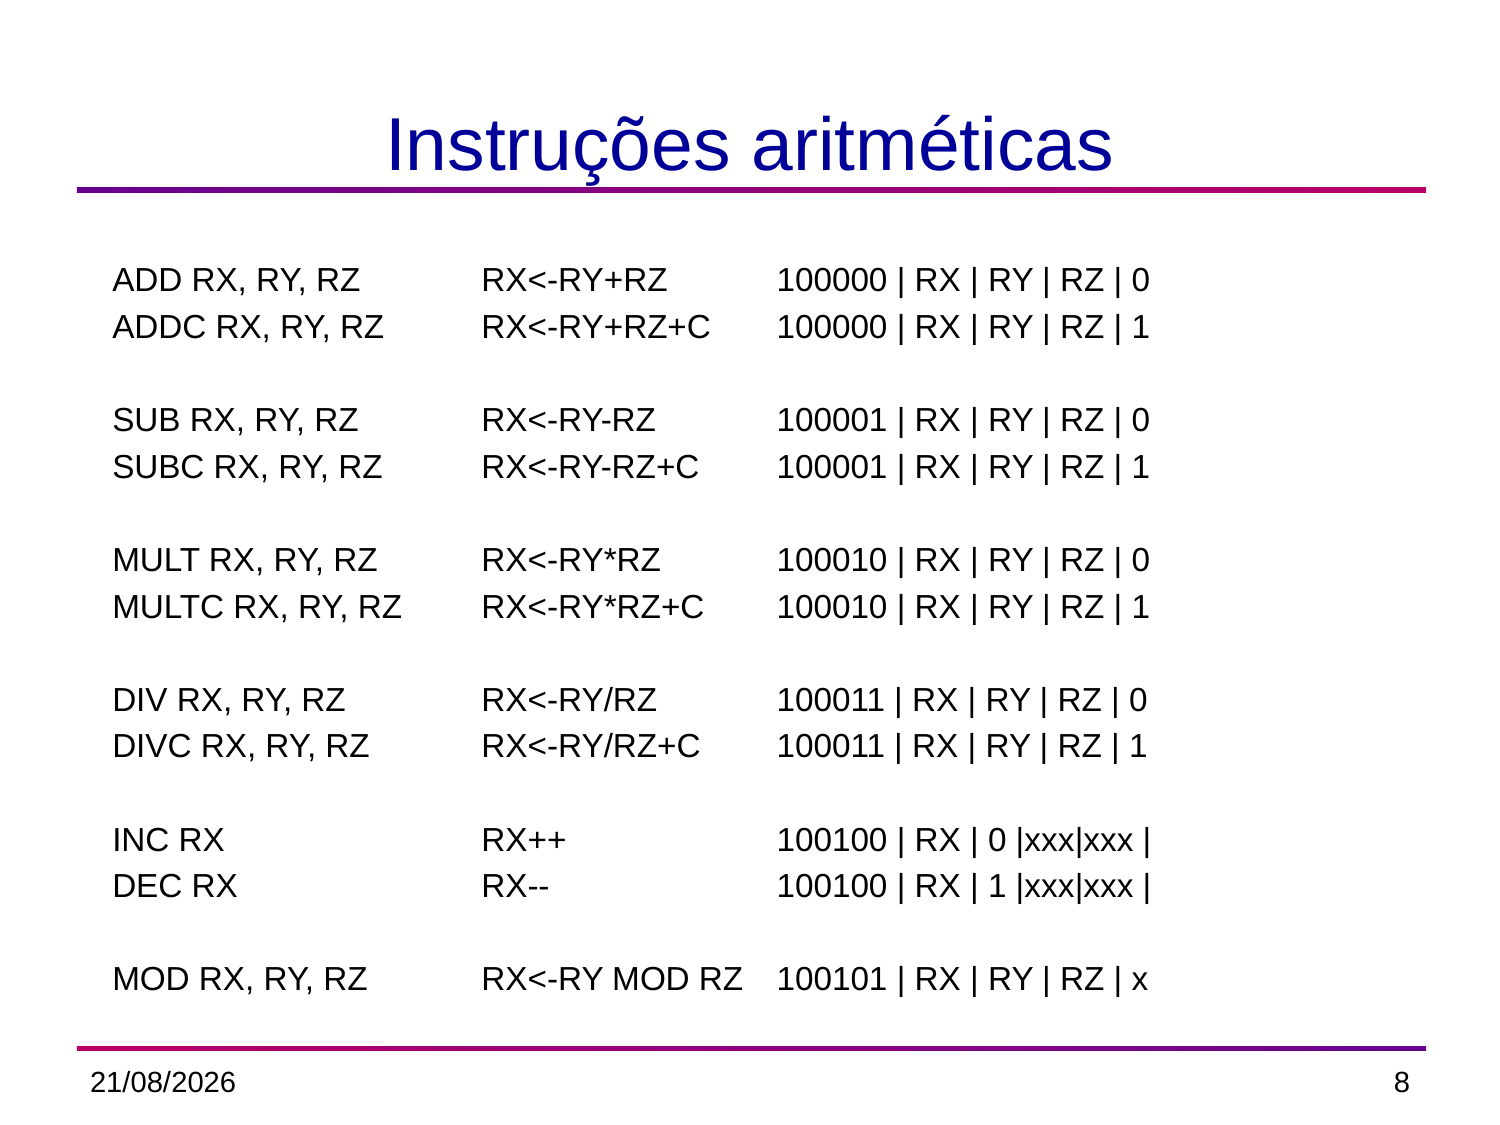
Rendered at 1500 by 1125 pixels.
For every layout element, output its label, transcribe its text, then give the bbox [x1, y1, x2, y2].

slide_number <número> [1074, 1055, 1425, 1125]
slide_number 17/07/2024 [75, 1055, 425, 1125]
text_box ADD RX, RY, RZ RX<-RY+RZ 100000 | RX | RY | RZ | 0 ADDC RX, RY, RZ RX<-RY+RZ+C 100000 | RX | RY | RZ | 1 SUB RX, RY, RZ RX<-RY-RZ 100001 | RX | RY | RZ | 0 SUBC RX, RY, RZ RX<-RY-RZ+C 100001 | RX | RY | RZ | 1 MULT RX, RY, RZ RX<-RY*RZ 100010 | RX | RY | RZ | 0 MULTC RX, RY, RZ RX<-RY*RZ+C 100010 | RX | RY | RZ | 1 DIV RX, RY, RZ RX<-RY/RZ 100011 | RX | RY | RZ | 0 DIVC RX, RY, RZ RX<-RY/RZ+C 100011 | RX | RY | RZ | 1 INC RX RX++ 100100 | RX | 0 |xxx|xxx | DEC RX RX-- 100100 | RX | 1 |xxx|xxx | MOD RX, RY, RZ RX<-RY MOD RZ 100101 | RX | RY | RZ | x [41, 251, 1463, 1055]
title Instruções aritméticas [76, 74, 1424, 193]
